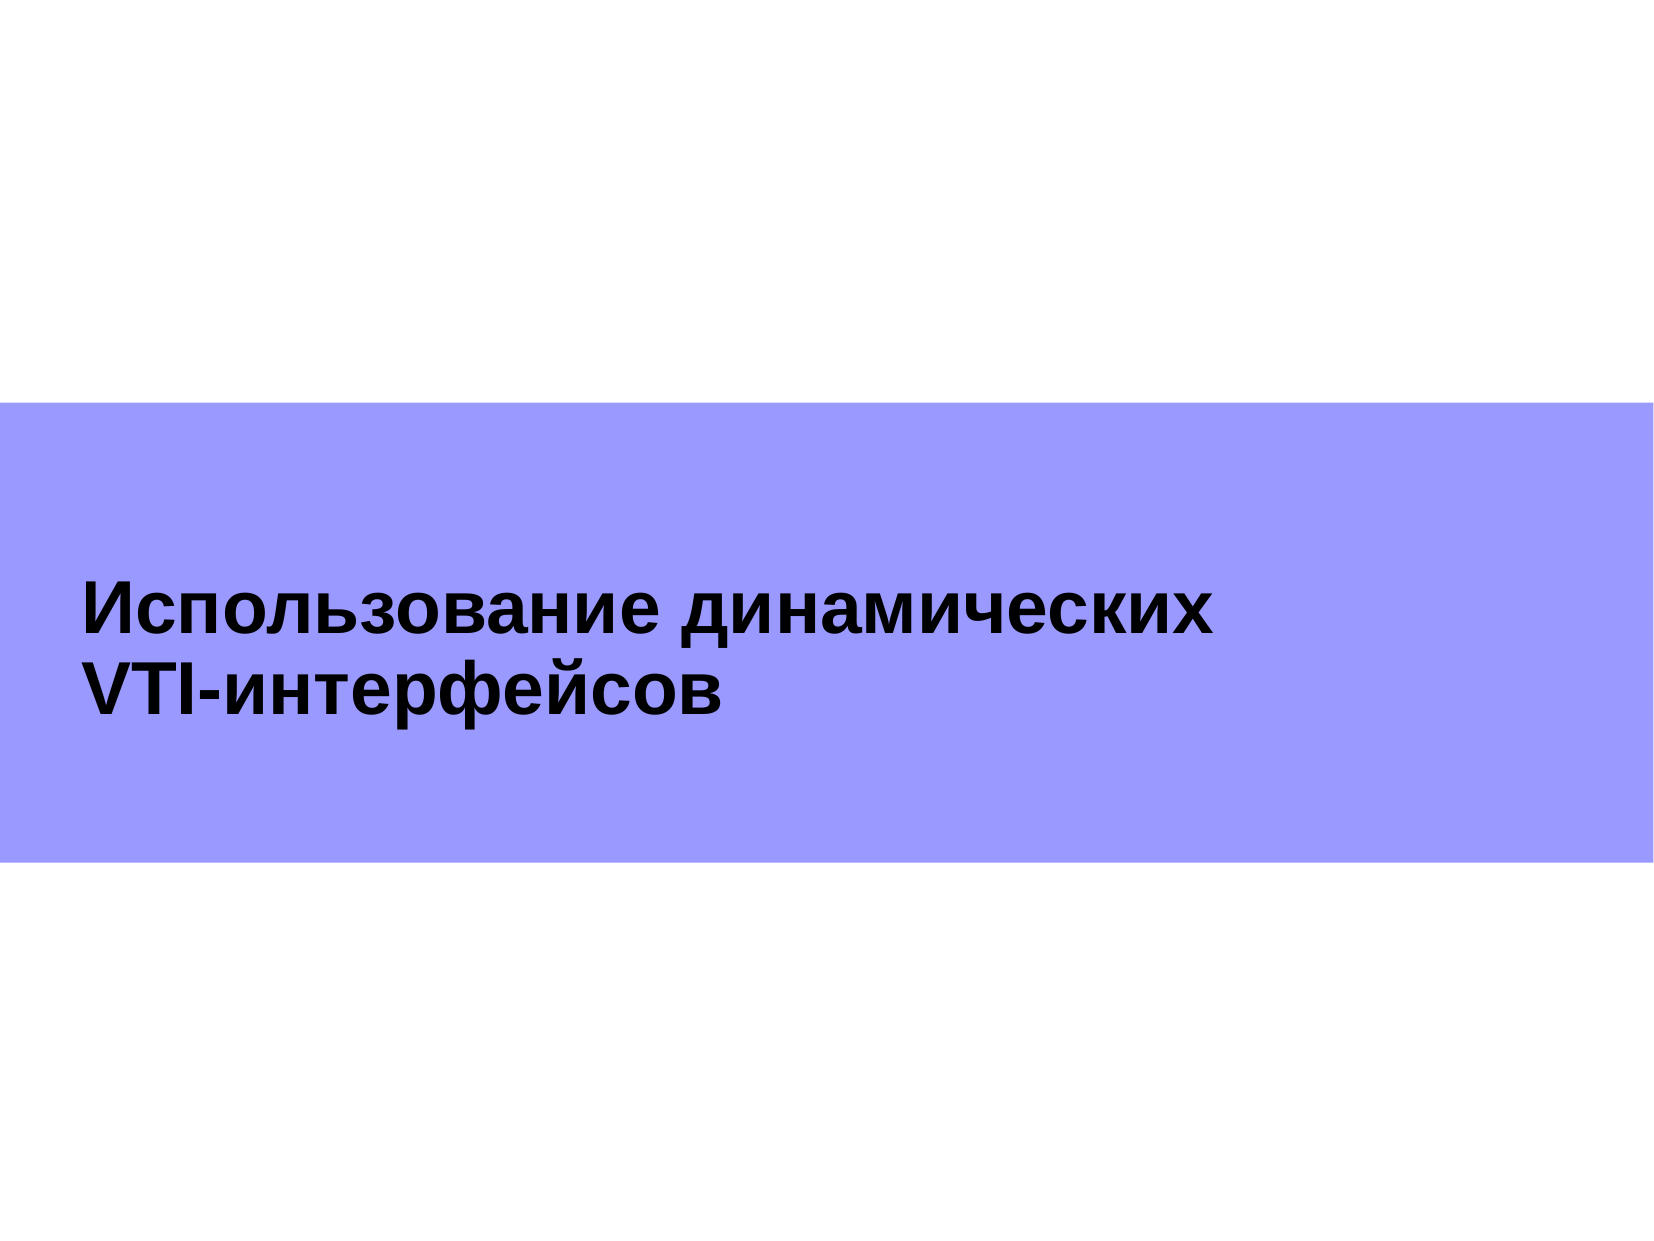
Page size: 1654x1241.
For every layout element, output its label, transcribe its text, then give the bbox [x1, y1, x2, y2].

text_box Использование динамических VTI-интерфейсов [67, 562, 1530, 772]
